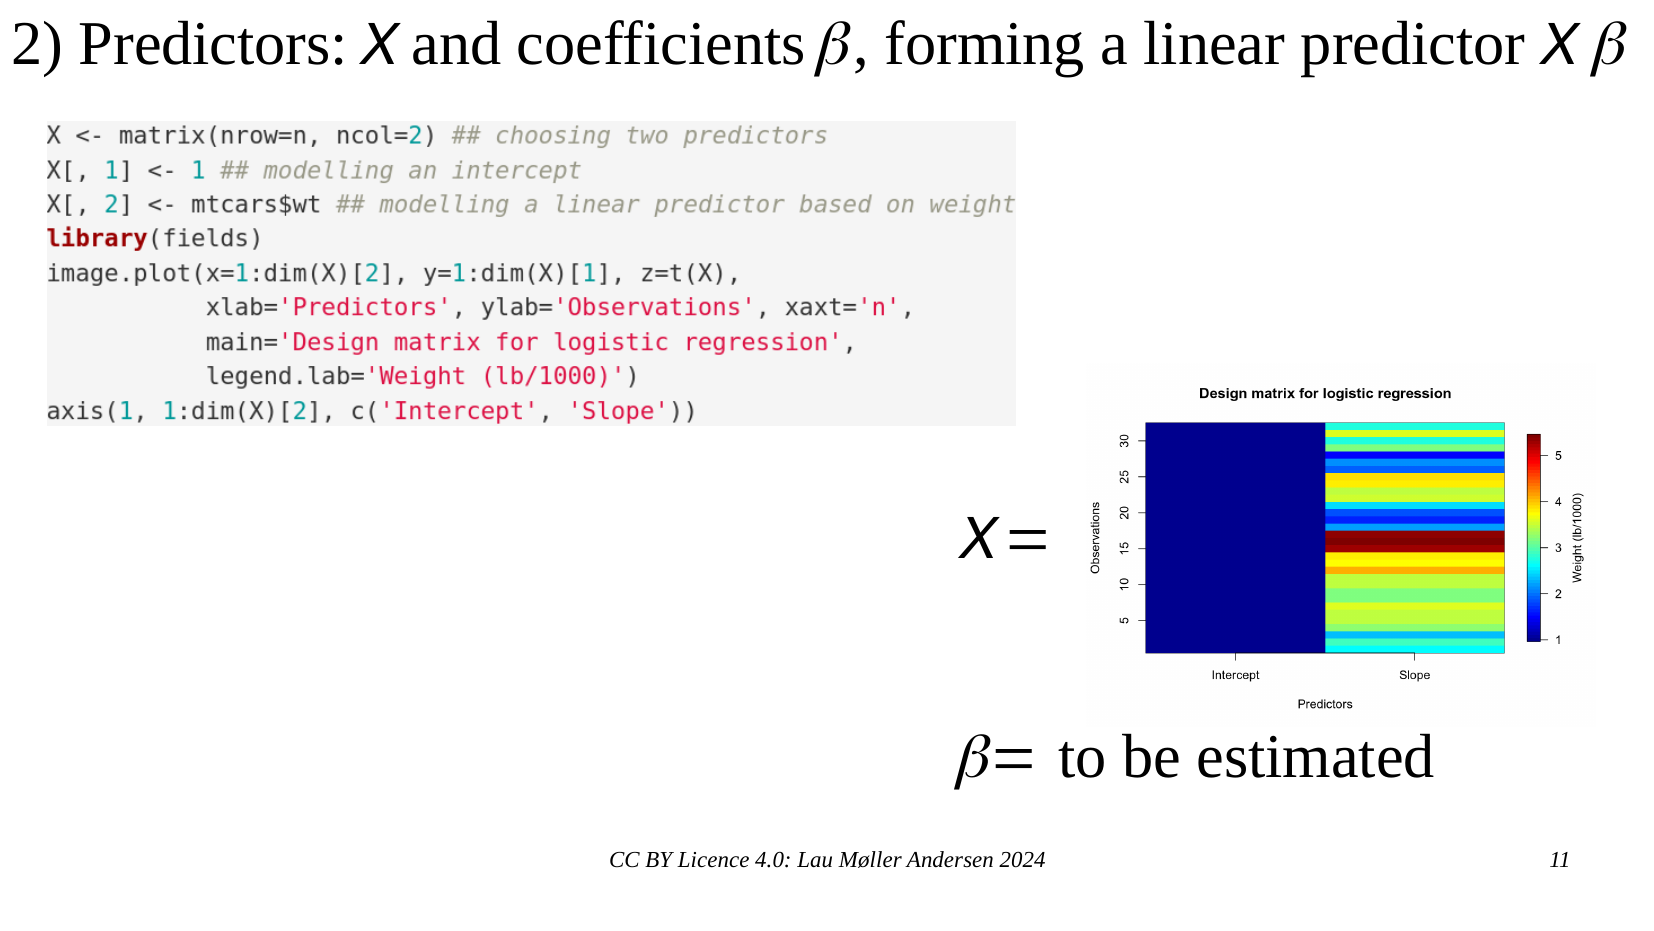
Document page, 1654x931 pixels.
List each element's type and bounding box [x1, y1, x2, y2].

chart [947, 501, 1445, 793]
chart [5, 8, 1654, 83]
picture [47, 121, 1016, 426]
picture [1086, 363, 1596, 727]
